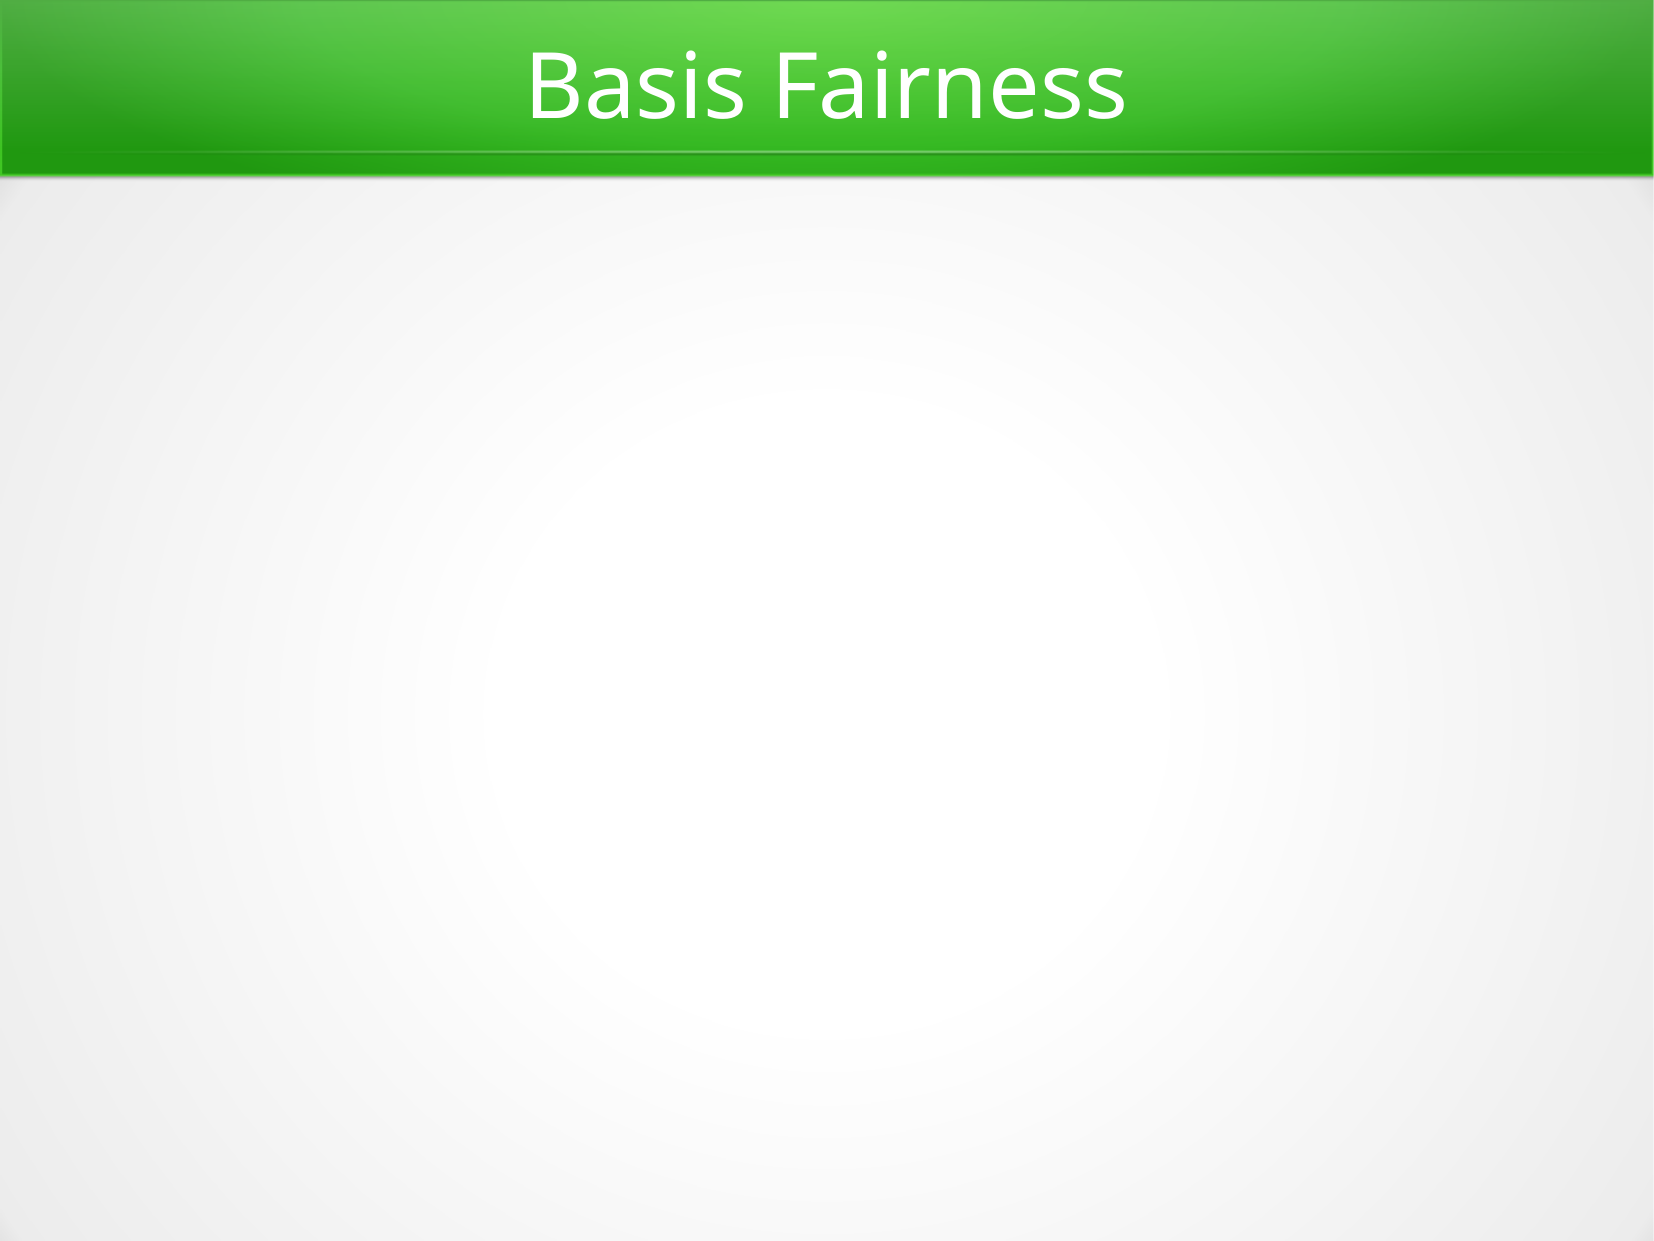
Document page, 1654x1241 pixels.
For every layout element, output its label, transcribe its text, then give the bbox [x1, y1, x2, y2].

title Basis Fairness [82, 11, 1571, 154]
picture [0, 0, 1654, 1241]
